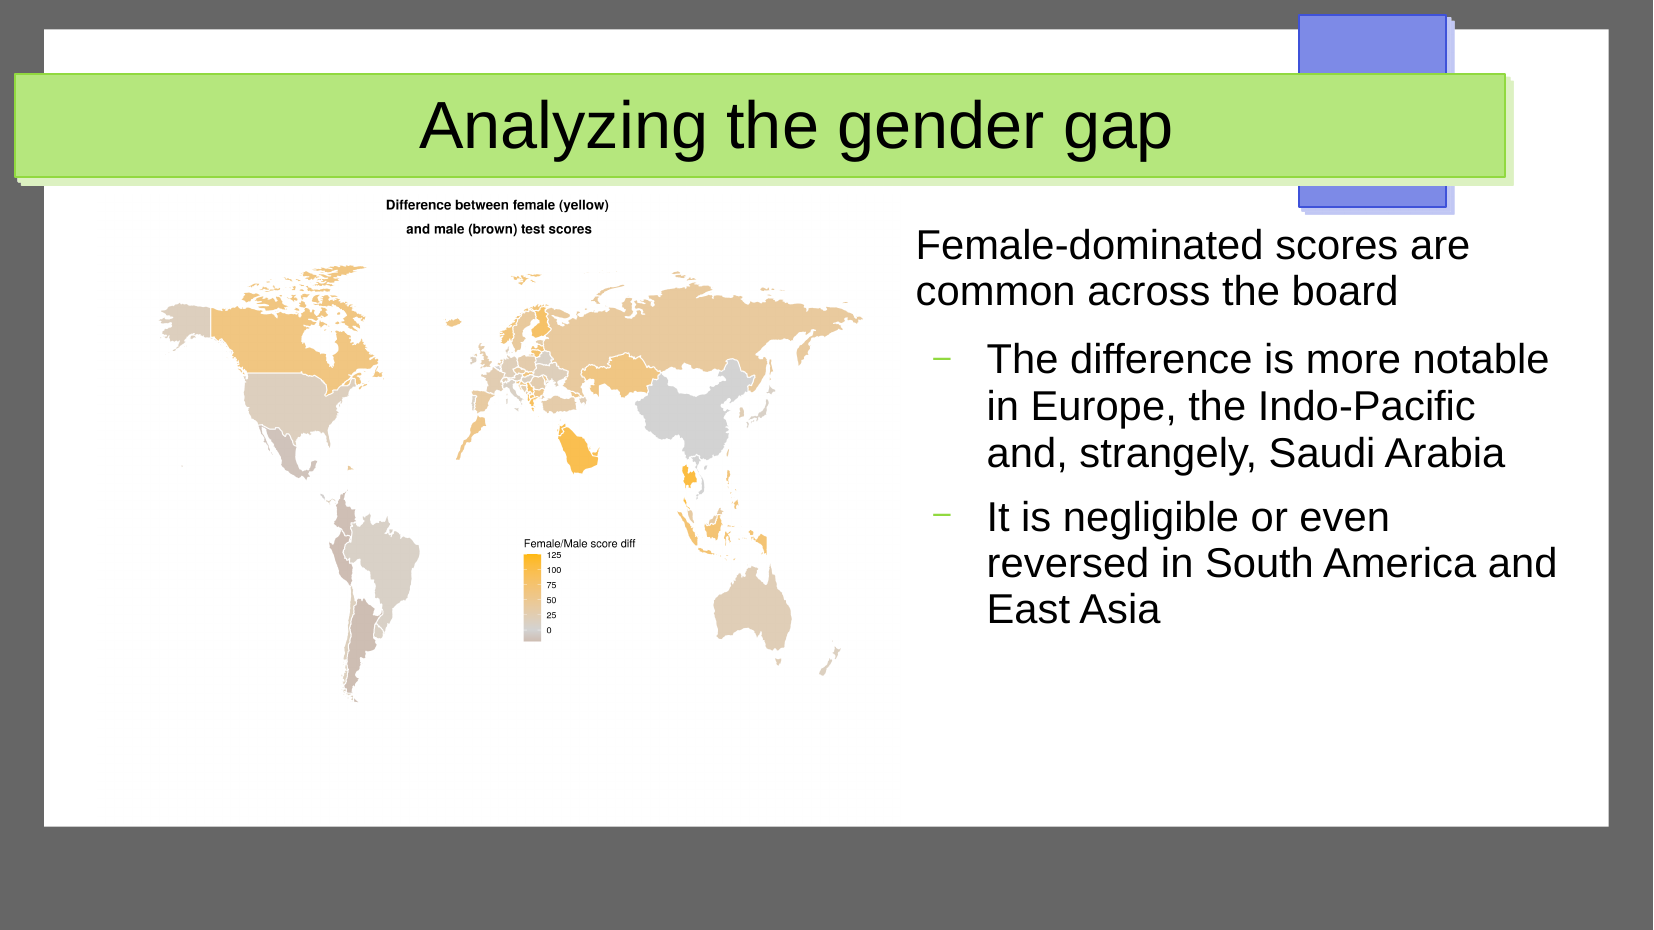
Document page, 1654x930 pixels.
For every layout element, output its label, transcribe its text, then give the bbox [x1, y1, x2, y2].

list Female-dominated scores are common across the board The difference is more notable in Europe, the Indo-Pacific and, strangely, Saudi Arabia It is negligible or even reversed in South America and East Asia [901, 221, 1566, 812]
picture [97, 194, 901, 826]
title Analyzing the gender gap [88, 73, 1506, 178]
